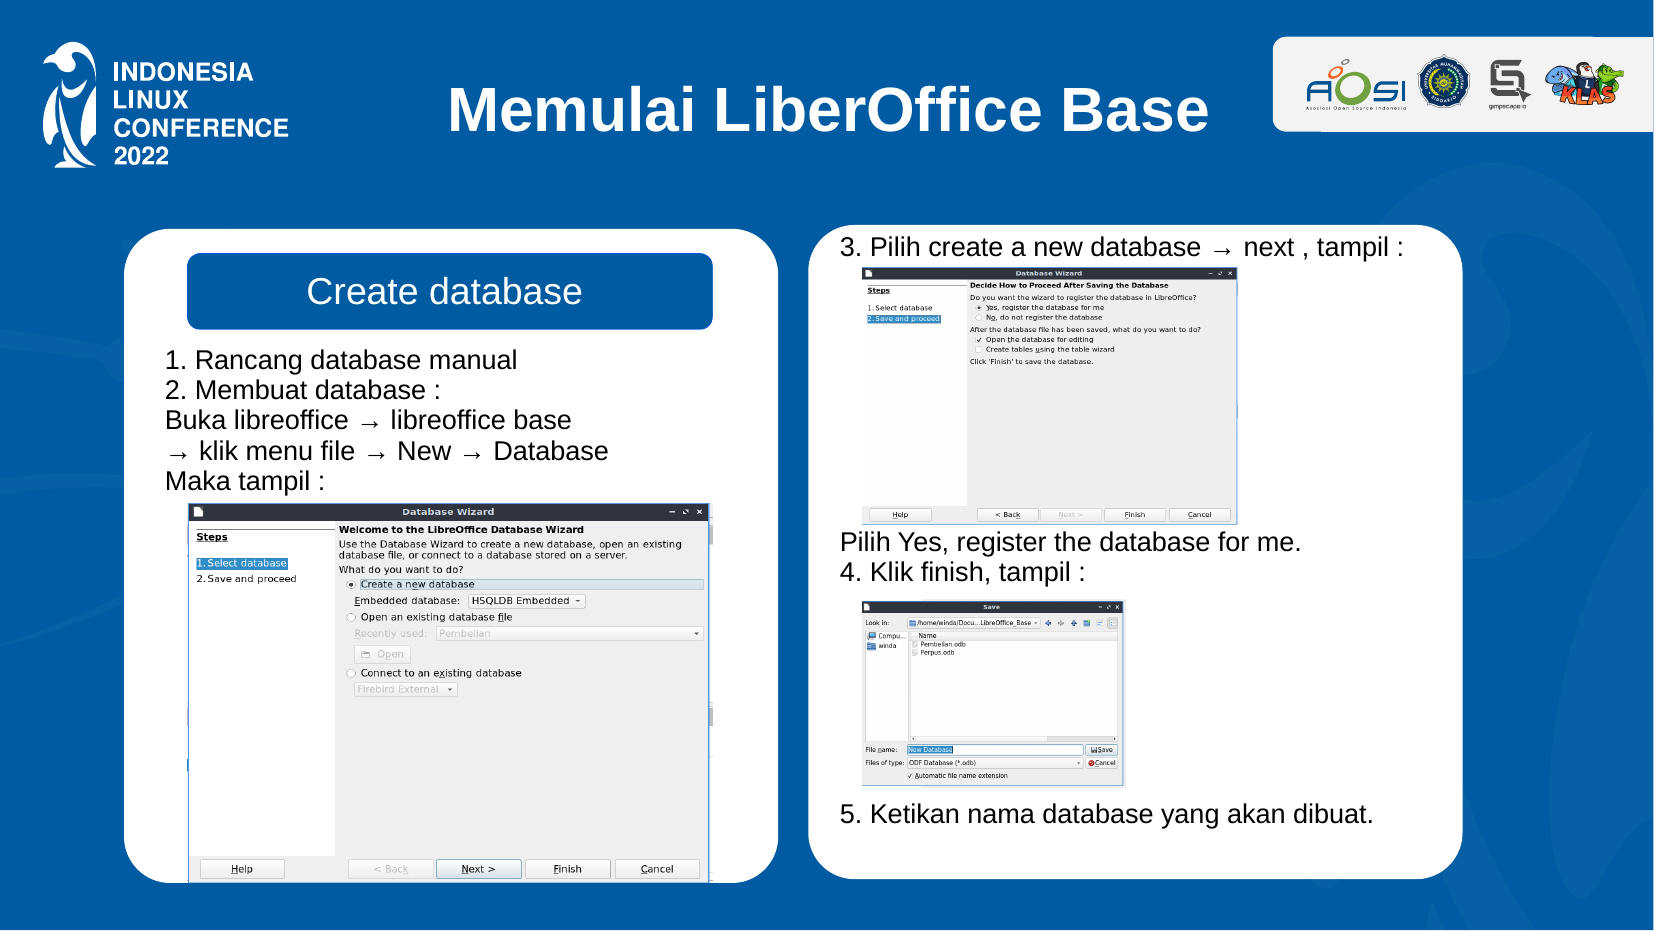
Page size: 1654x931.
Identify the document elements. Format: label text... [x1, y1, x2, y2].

title Memulai LiberOffice Base [82, 75, 1576, 188]
picture [1545, 62, 1624, 105]
picture [862, 267, 1238, 526]
text_box 3. Pilih create a new database → next , tampil : Pilih Yes, register the database for me. 4. Klik finish, tampil : 5. Ketikan nama database yang akan dibuat. [825, 225, 1426, 863]
picture [187, 504, 713, 883]
picture [862, 599, 1126, 788]
picture [1417, 54, 1471, 75]
text_box [124, 228, 779, 883]
text_box Create database [187, 253, 713, 330]
text_box 1. Rancang database manual 2. Membuat database : Buka libreoffice → libreoffice base → klik menu file → New → Database Maka tampil : [150, 337, 751, 504]
text_box [808, 226, 1463, 880]
